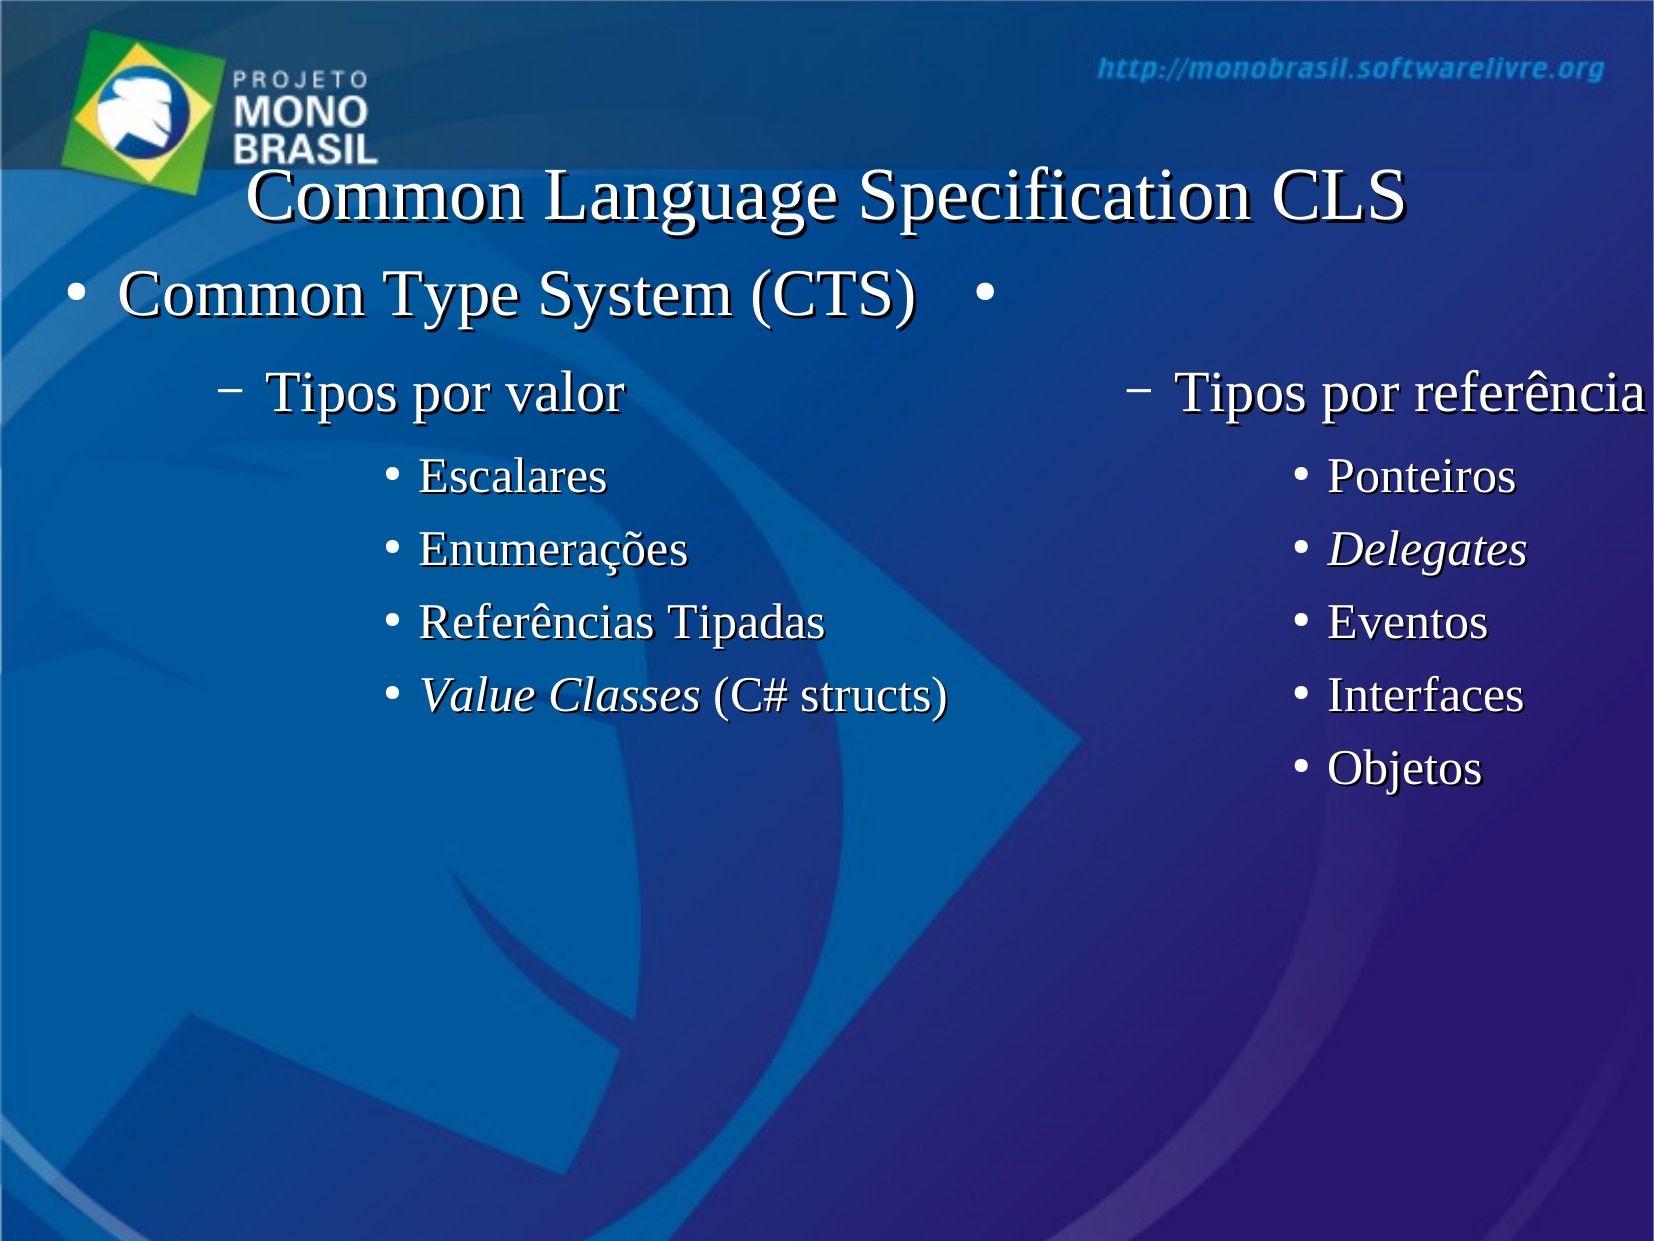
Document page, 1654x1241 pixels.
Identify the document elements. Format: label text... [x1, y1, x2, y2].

title Common Language Specification CLS [121, 91, 1534, 256]
list Common Type System (CTS) Tipos por valor Escalares Enumerações Referências Tipadas Value Classes (C# structs) [29, 256, 937, 1075]
list Tipos por referência Ponteiros Delegates Eventos Interfaces Objetos [937, 256, 1654, 1075]
picture [0, 0, 1654, 1241]
